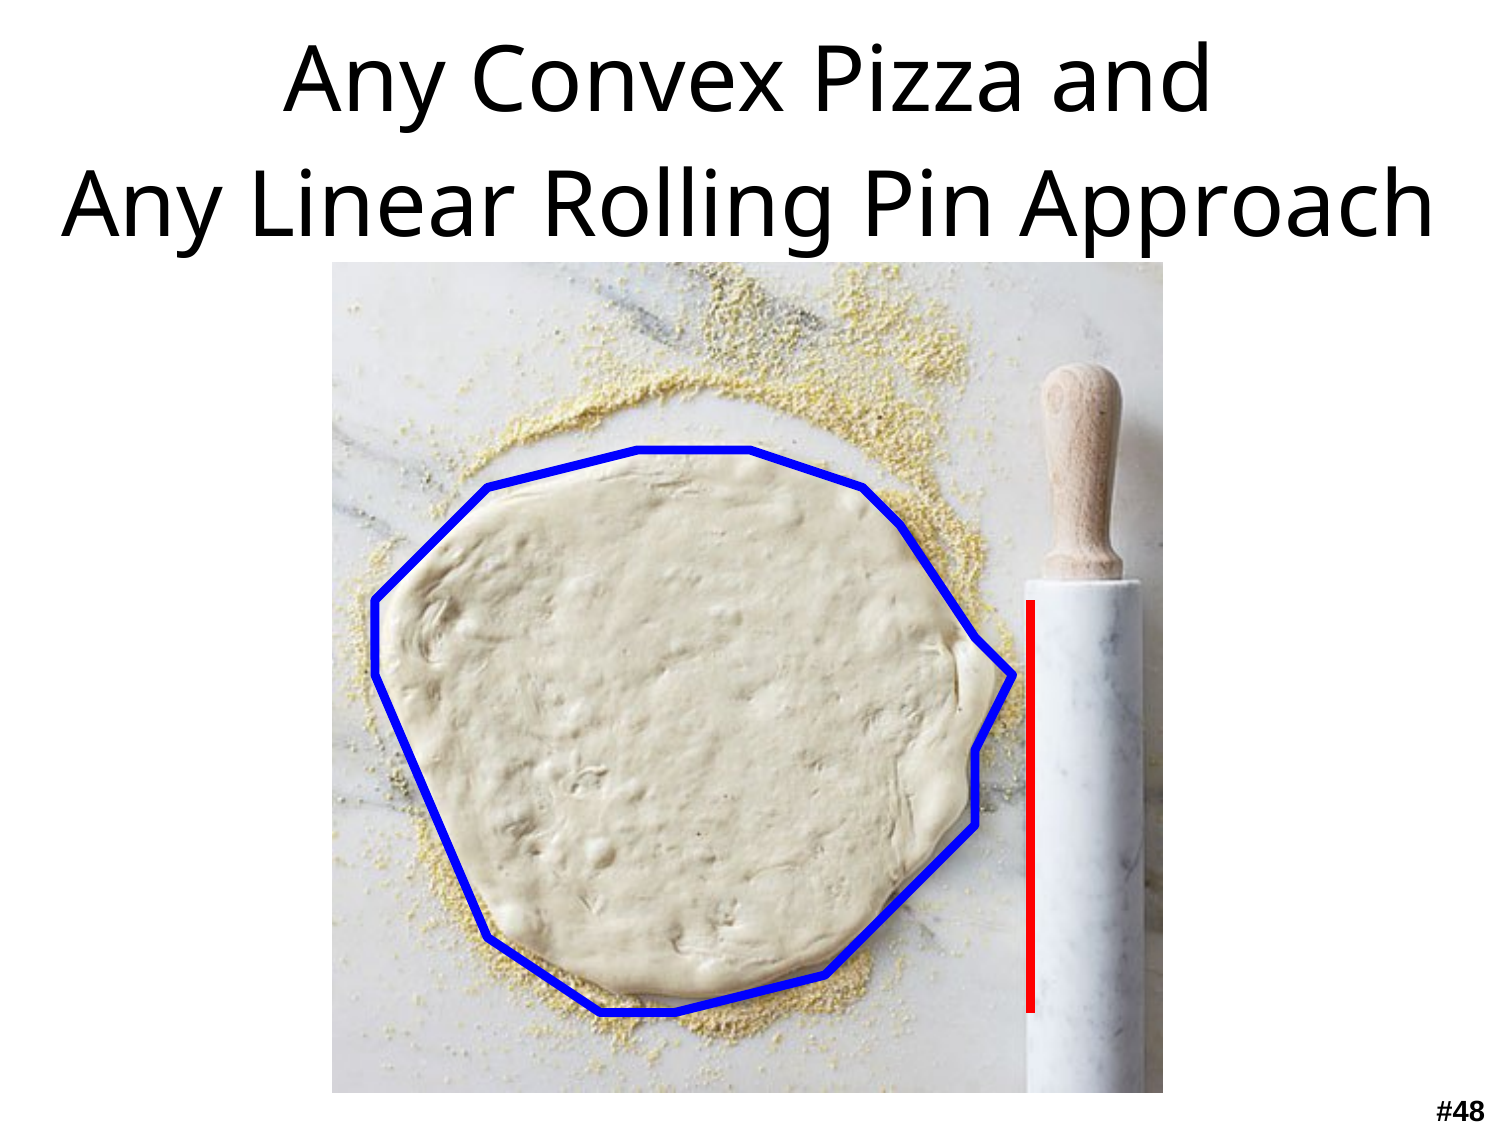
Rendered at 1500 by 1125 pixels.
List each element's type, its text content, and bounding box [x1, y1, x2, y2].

title Any Convex Pizza and Any Linear Rolling Pin Approach [24, 32, 1476, 246]
picture [332, 262, 1163, 1093]
